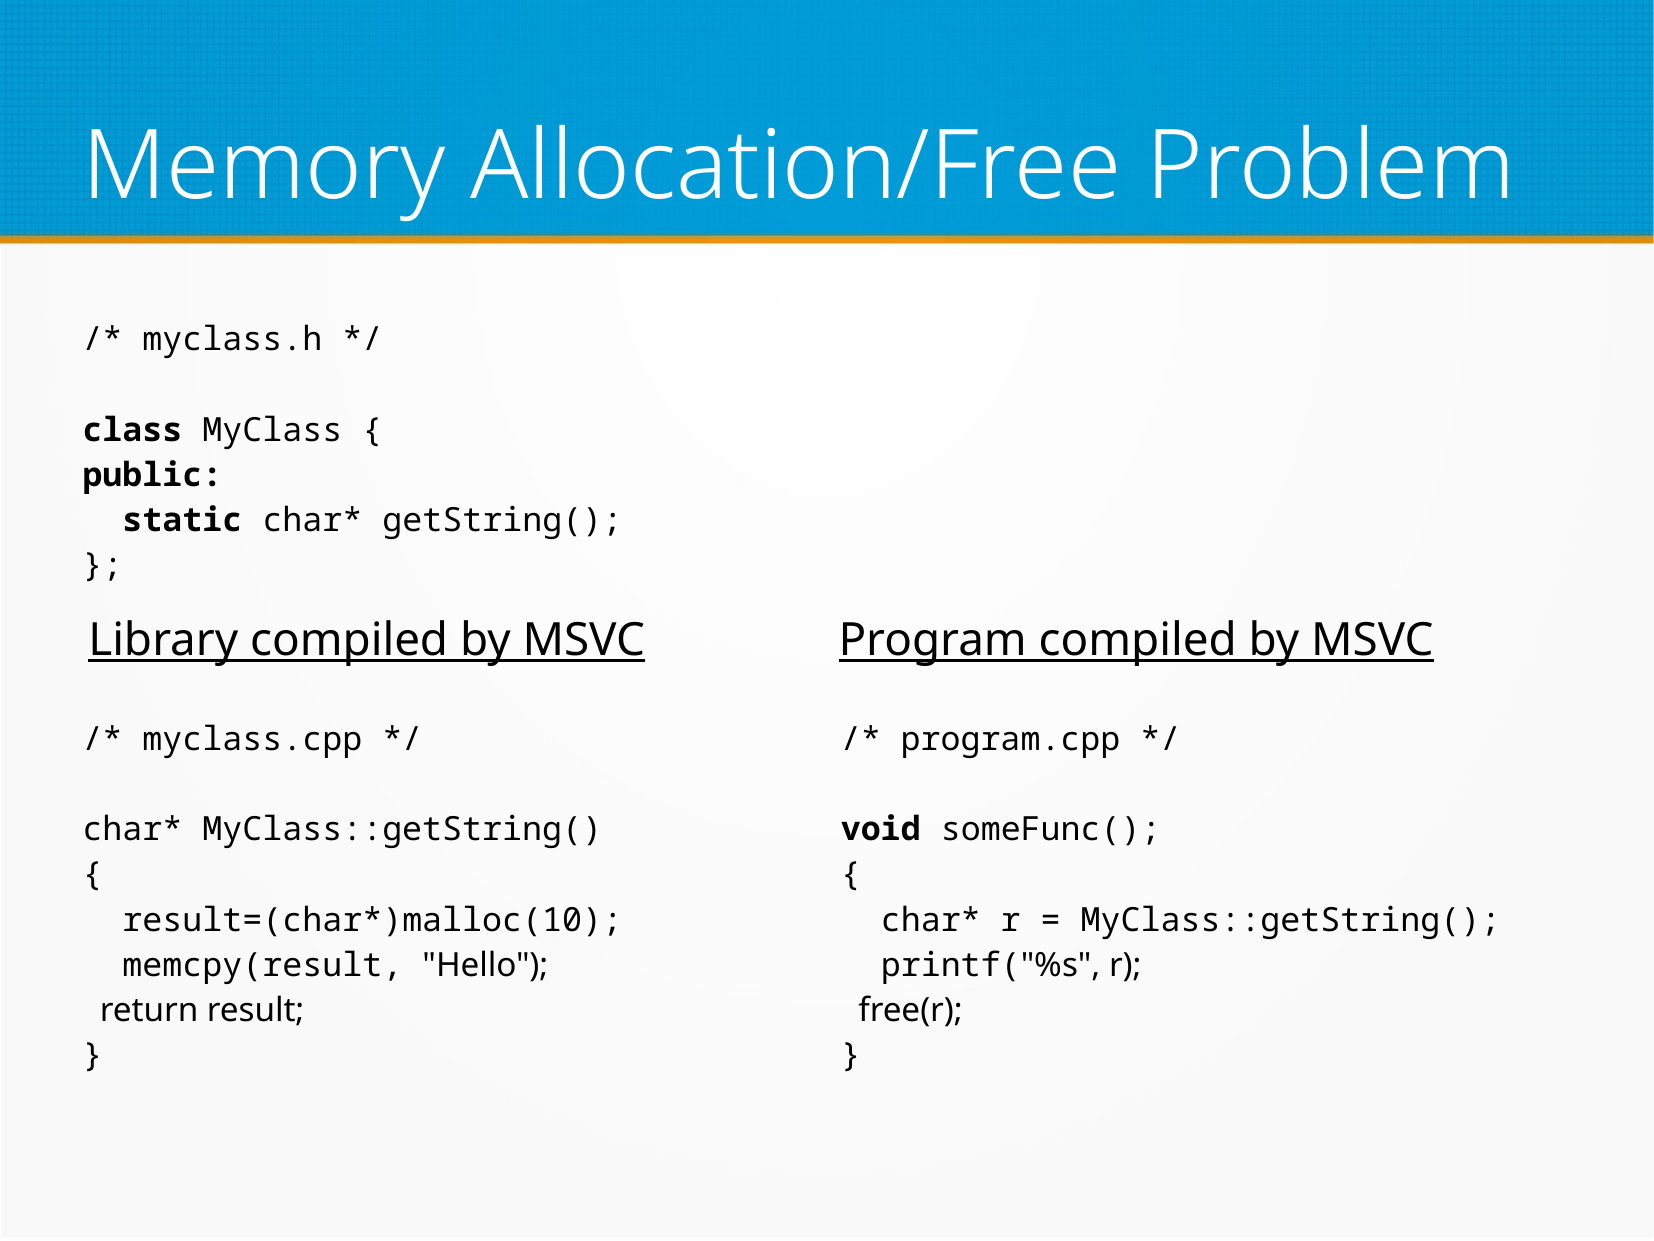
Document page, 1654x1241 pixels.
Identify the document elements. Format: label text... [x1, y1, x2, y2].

list /* myclass.cpp */ char* MyClass::getString() { result=(char*)malloc(10); memcpy(result, "Hello"); return result; } [82, 714, 805, 1080]
picture [0, 233, 1654, 1241]
text_box Library compiled by MSVC [82, 603, 721, 673]
text_box Program compiled by MSVC [832, 603, 1471, 673]
list /* myclass.h */ class MyClass { public: static char* getString(); }; [82, 315, 805, 680]
list /* program.cpp */ void someFunc(); { char* r = MyClass::getString(); printf("%s", r); free(r); } [840, 714, 1564, 1080]
title Memory Allocation/Free Problem [82, 19, 1571, 227]
